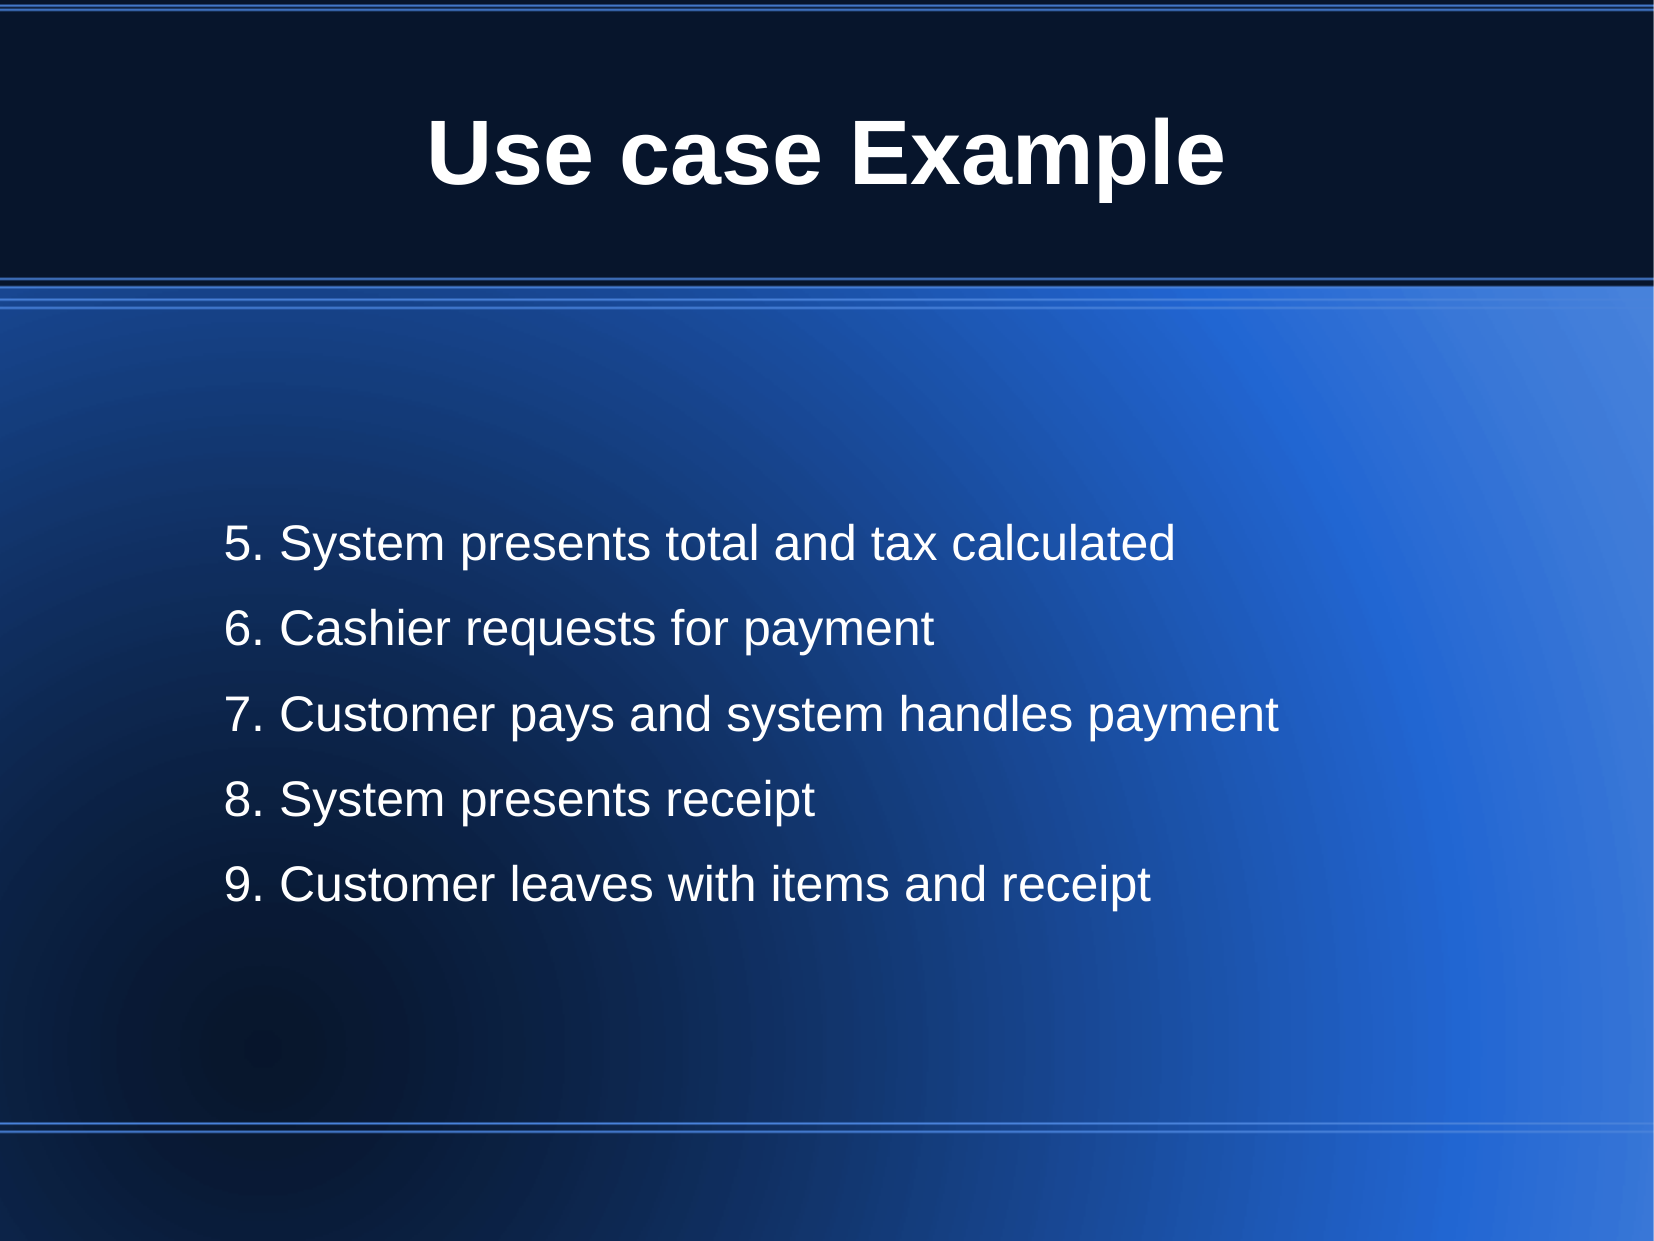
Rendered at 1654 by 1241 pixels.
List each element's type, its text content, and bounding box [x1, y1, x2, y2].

picture [0, 0, 1654, 1241]
list 5. System presents total and tax calculated 6. Cashier requests for payment 7. Customer pays and system handles payment 8. System presents receipt 9. Customer leaves with items and receipt [152, 344, 1534, 1127]
title Use case Example [82, 49, 1571, 257]
